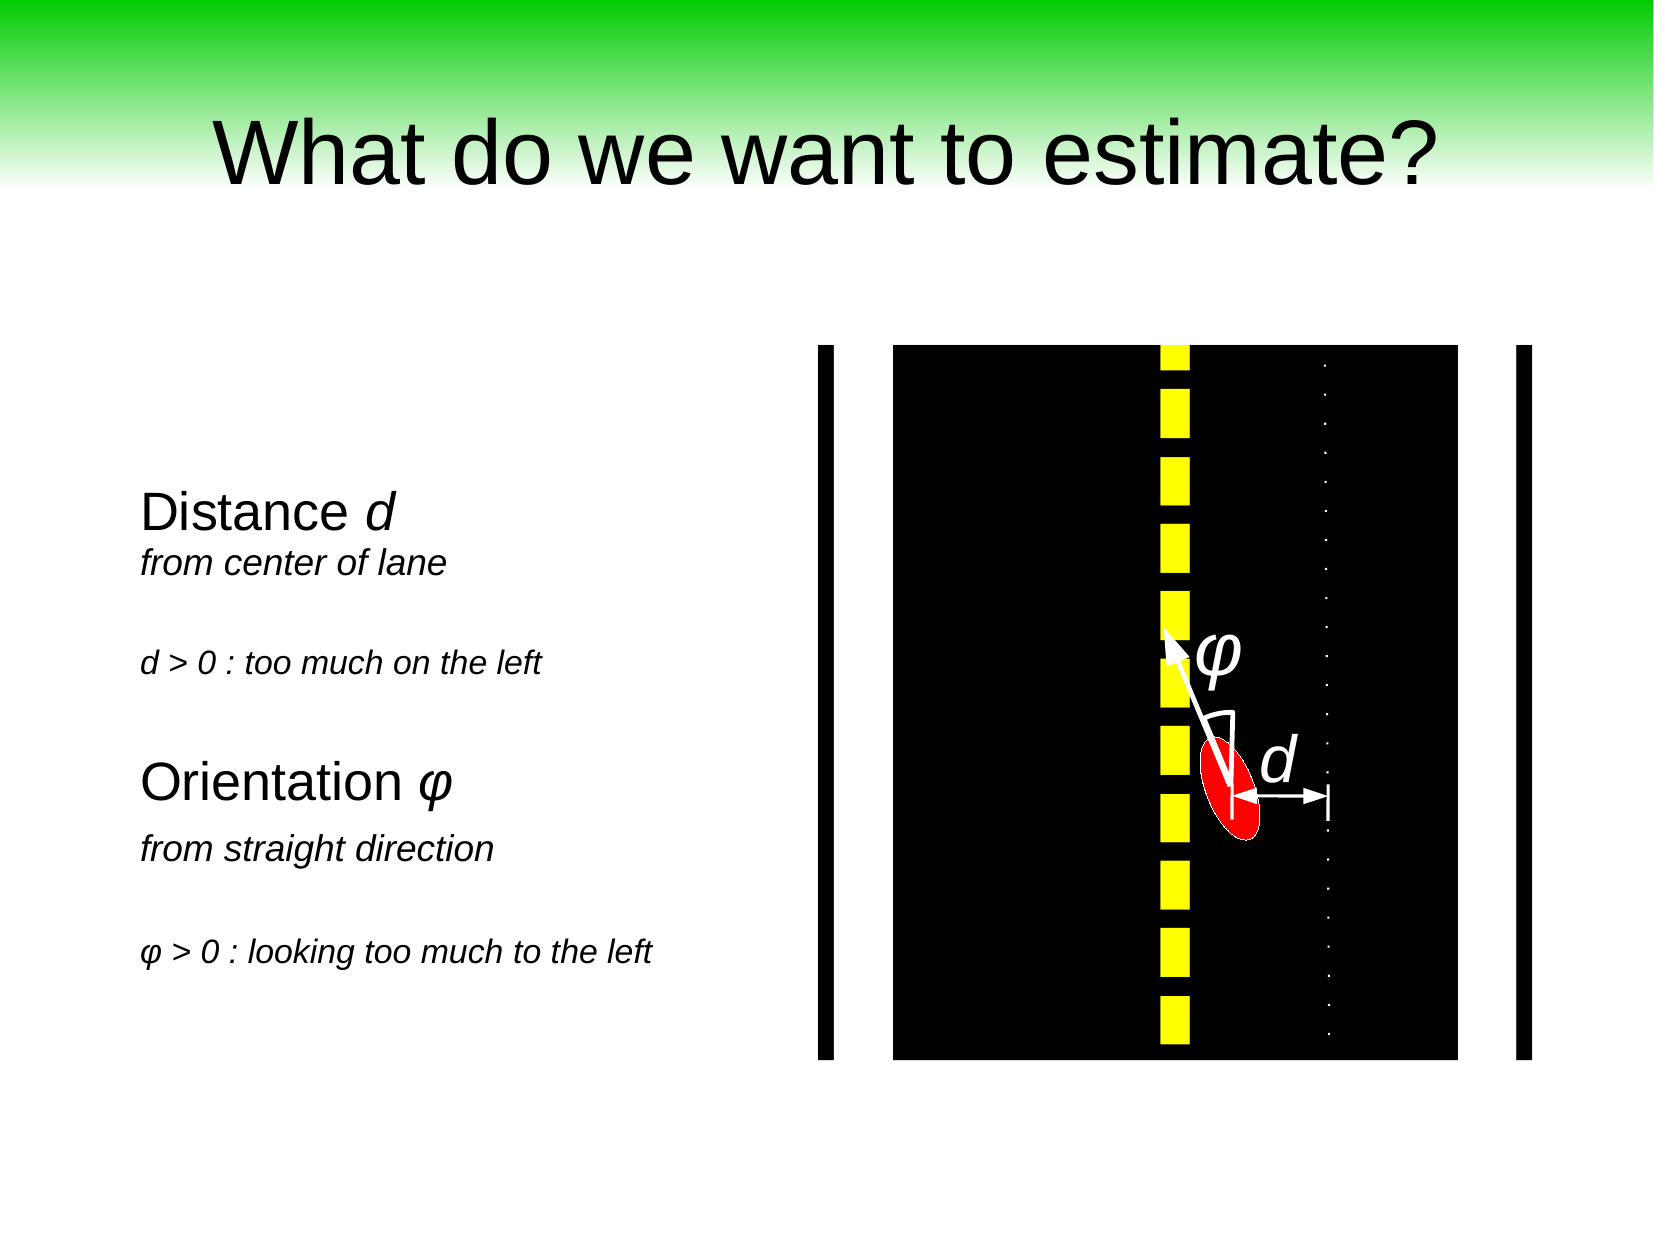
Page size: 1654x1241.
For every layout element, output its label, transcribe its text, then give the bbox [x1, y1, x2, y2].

list Distance d from center of lane d > 0 : too much on the left Orientation φ from straight direction φ > 0 : looking too much to the left [82, 481, 1571, 972]
text_box [0, 0, 1654, 189]
title What do we want to estimate? [82, 49, 1571, 257]
picture [791, 318, 1558, 481]
picture [791, 972, 1558, 1086]
